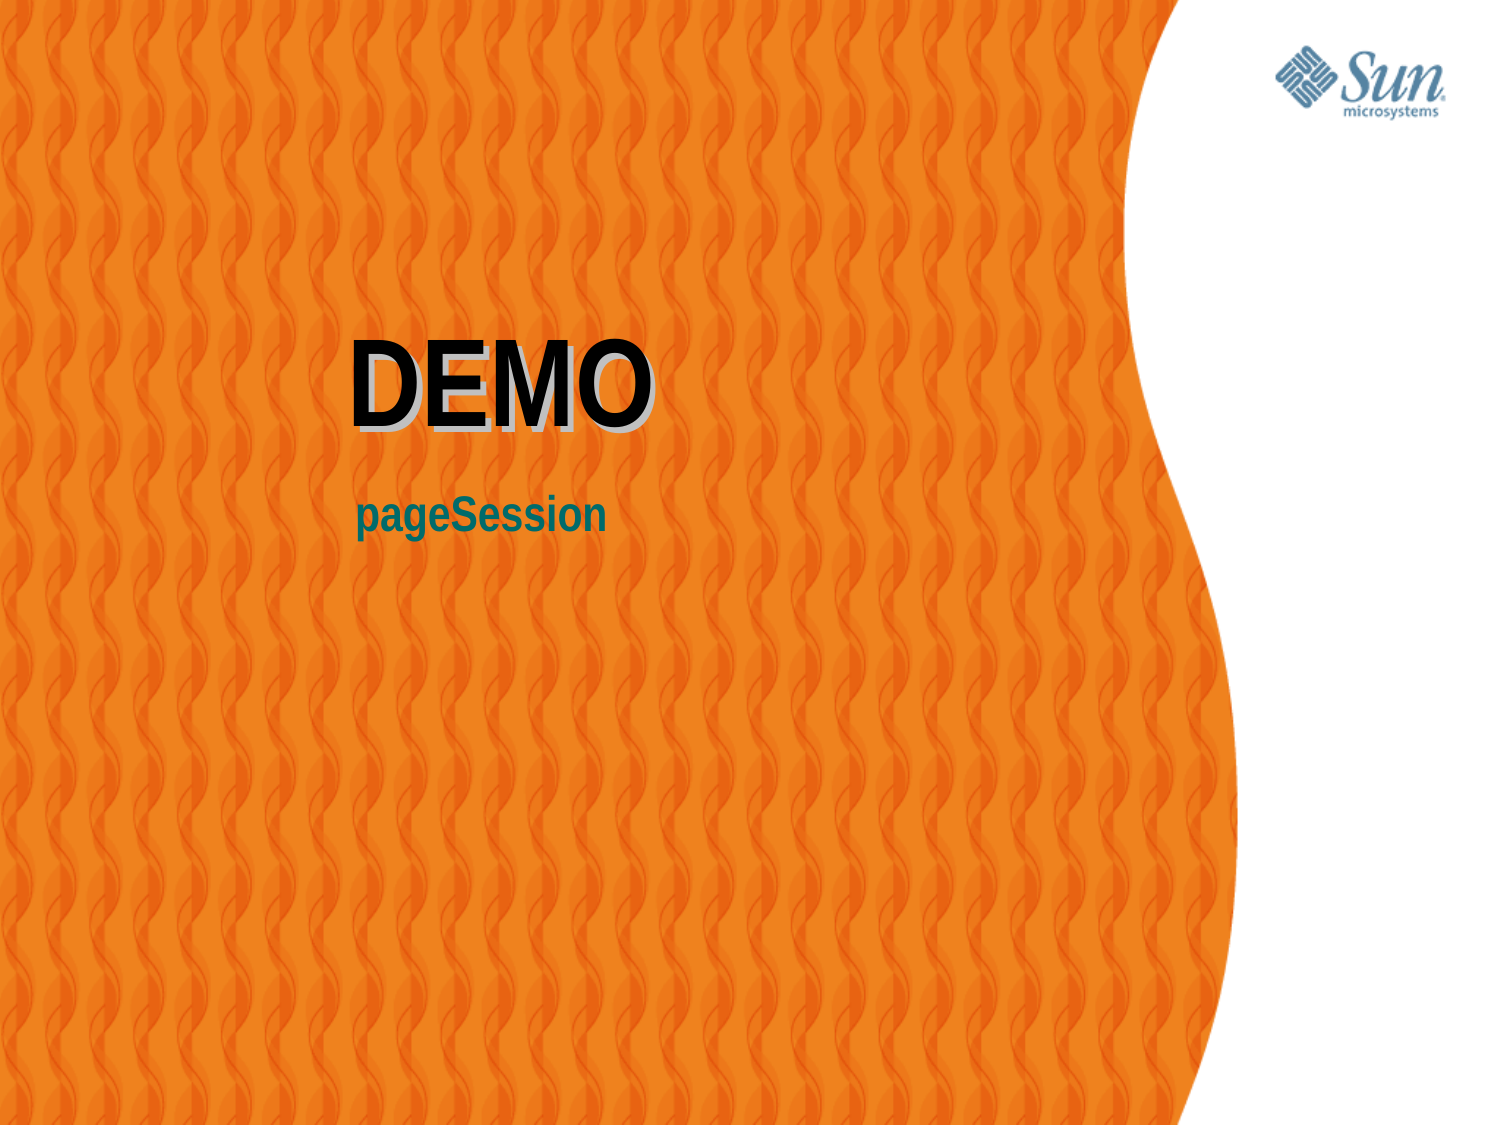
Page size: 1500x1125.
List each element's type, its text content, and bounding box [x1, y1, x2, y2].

text_box pageSession [355, 492, 918, 549]
list DEMO [332, 328, 843, 539]
picture [0, 0, 1500, 1125]
